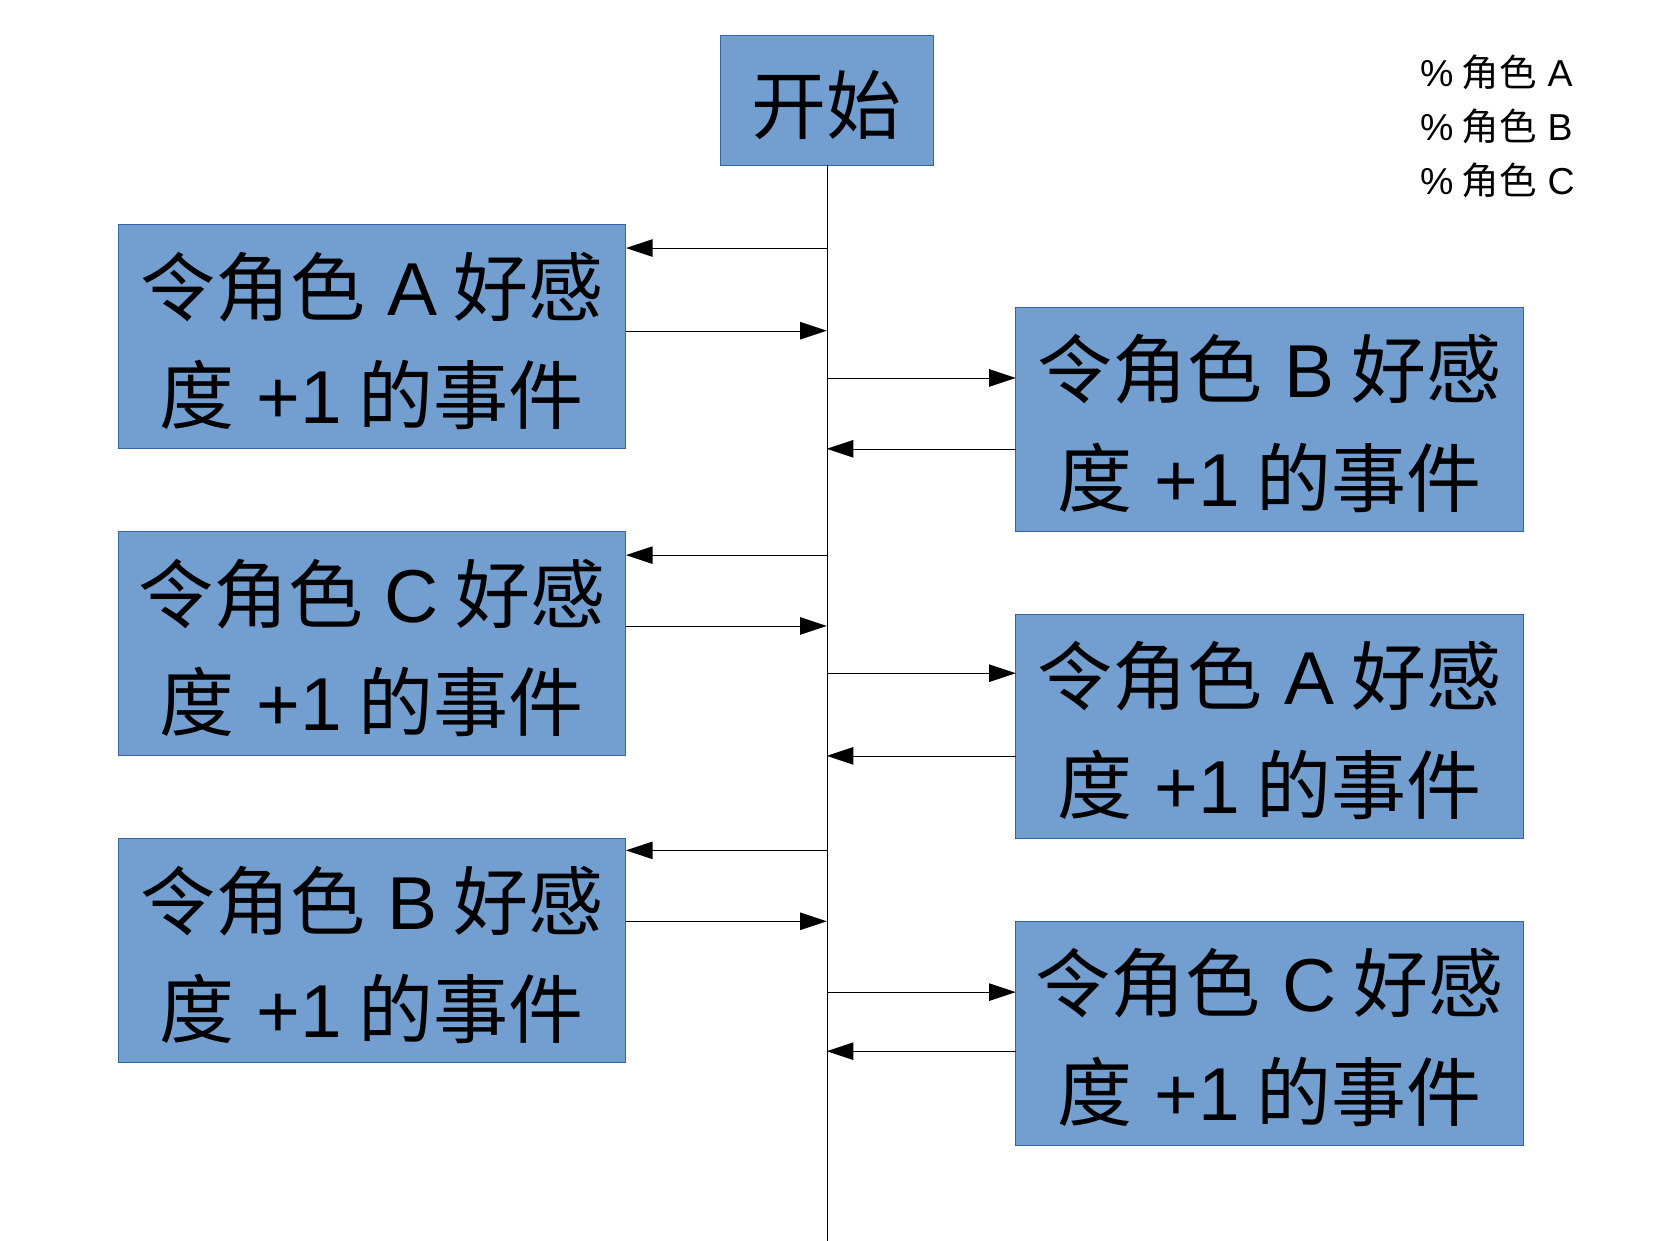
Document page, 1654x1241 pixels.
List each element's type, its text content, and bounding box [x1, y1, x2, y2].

text_box 令角色A好感 度+1的事件 [118, 224, 626, 449]
text_box 开始 [720, 35, 934, 166]
text_box %角色A %角色B %角色C [1405, 35, 1595, 199]
text_box 令角色A好感 度+1的事件 [1015, 614, 1524, 839]
text_box 令角色C好感 度+1的事件 [118, 531, 626, 756]
text_box 令角色B好感 度+1的事件 [118, 838, 626, 1063]
text_box 令角色B好感 度+1的事件 [1015, 307, 1524, 532]
text_box 令角色C好感 度+1的事件 [1015, 921, 1524, 1146]
